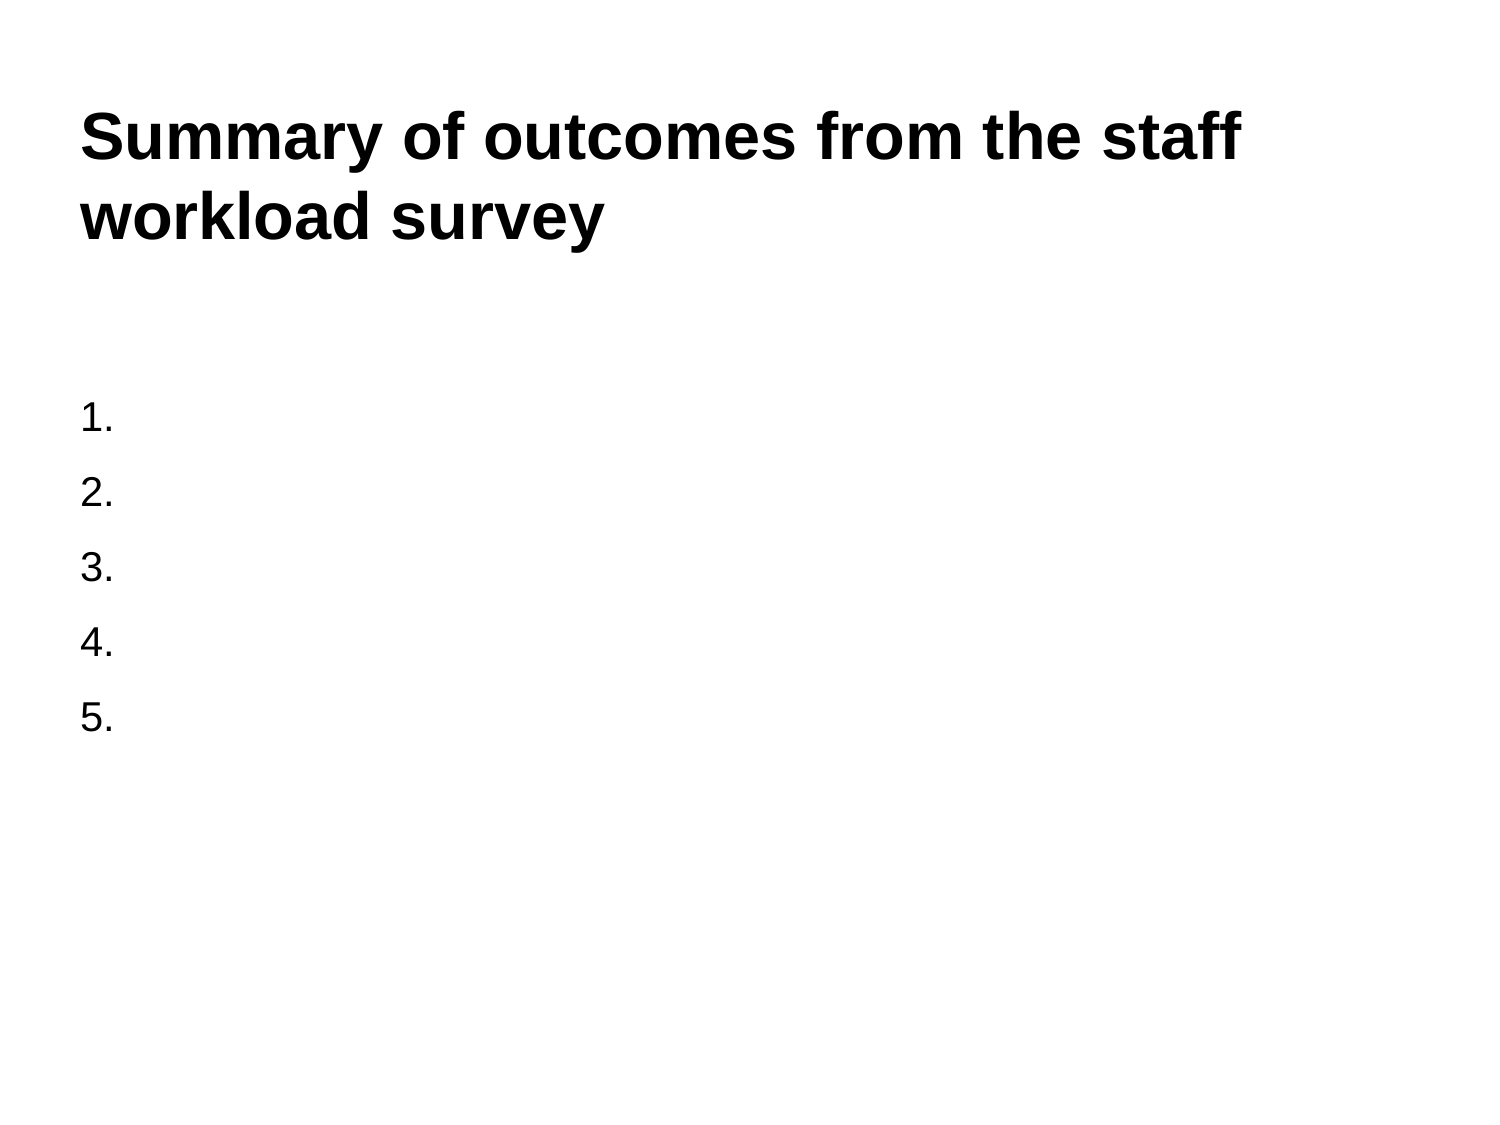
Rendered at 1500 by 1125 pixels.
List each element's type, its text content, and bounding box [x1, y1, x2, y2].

text_box 1. 2. 3. 4. 5. [64, 357, 1103, 743]
title Summary of outcomes from the staff workload survey [64, 78, 1400, 268]
